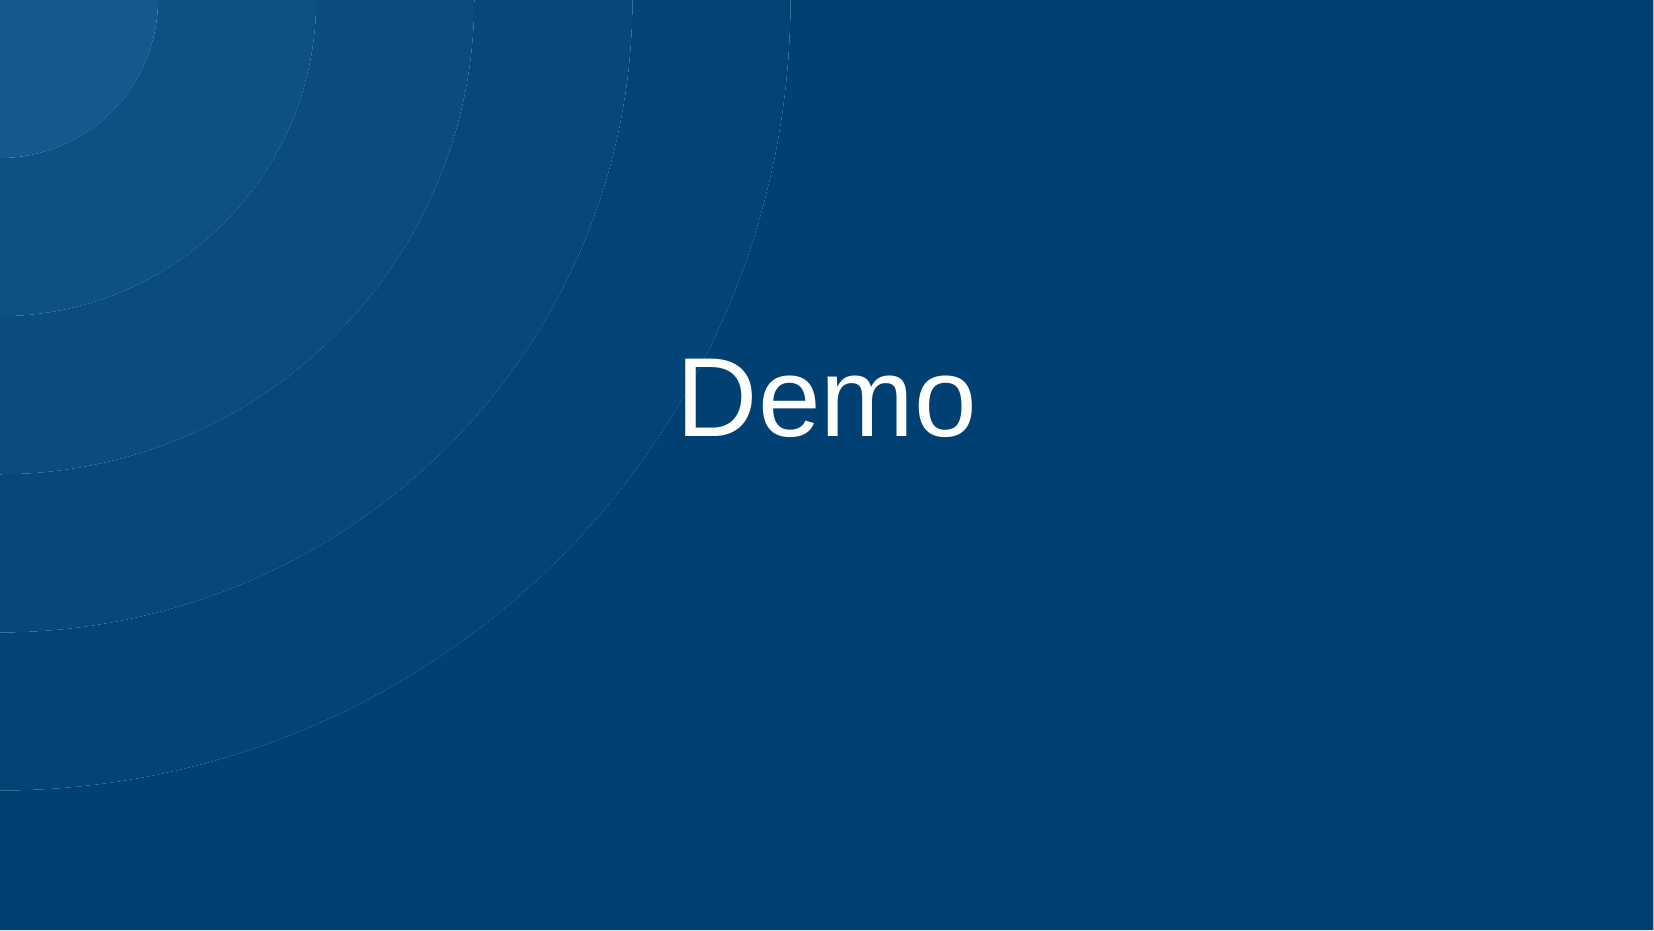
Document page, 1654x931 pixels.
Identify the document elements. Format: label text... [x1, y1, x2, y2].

subtitle Demo [82, 37, 1571, 757]
